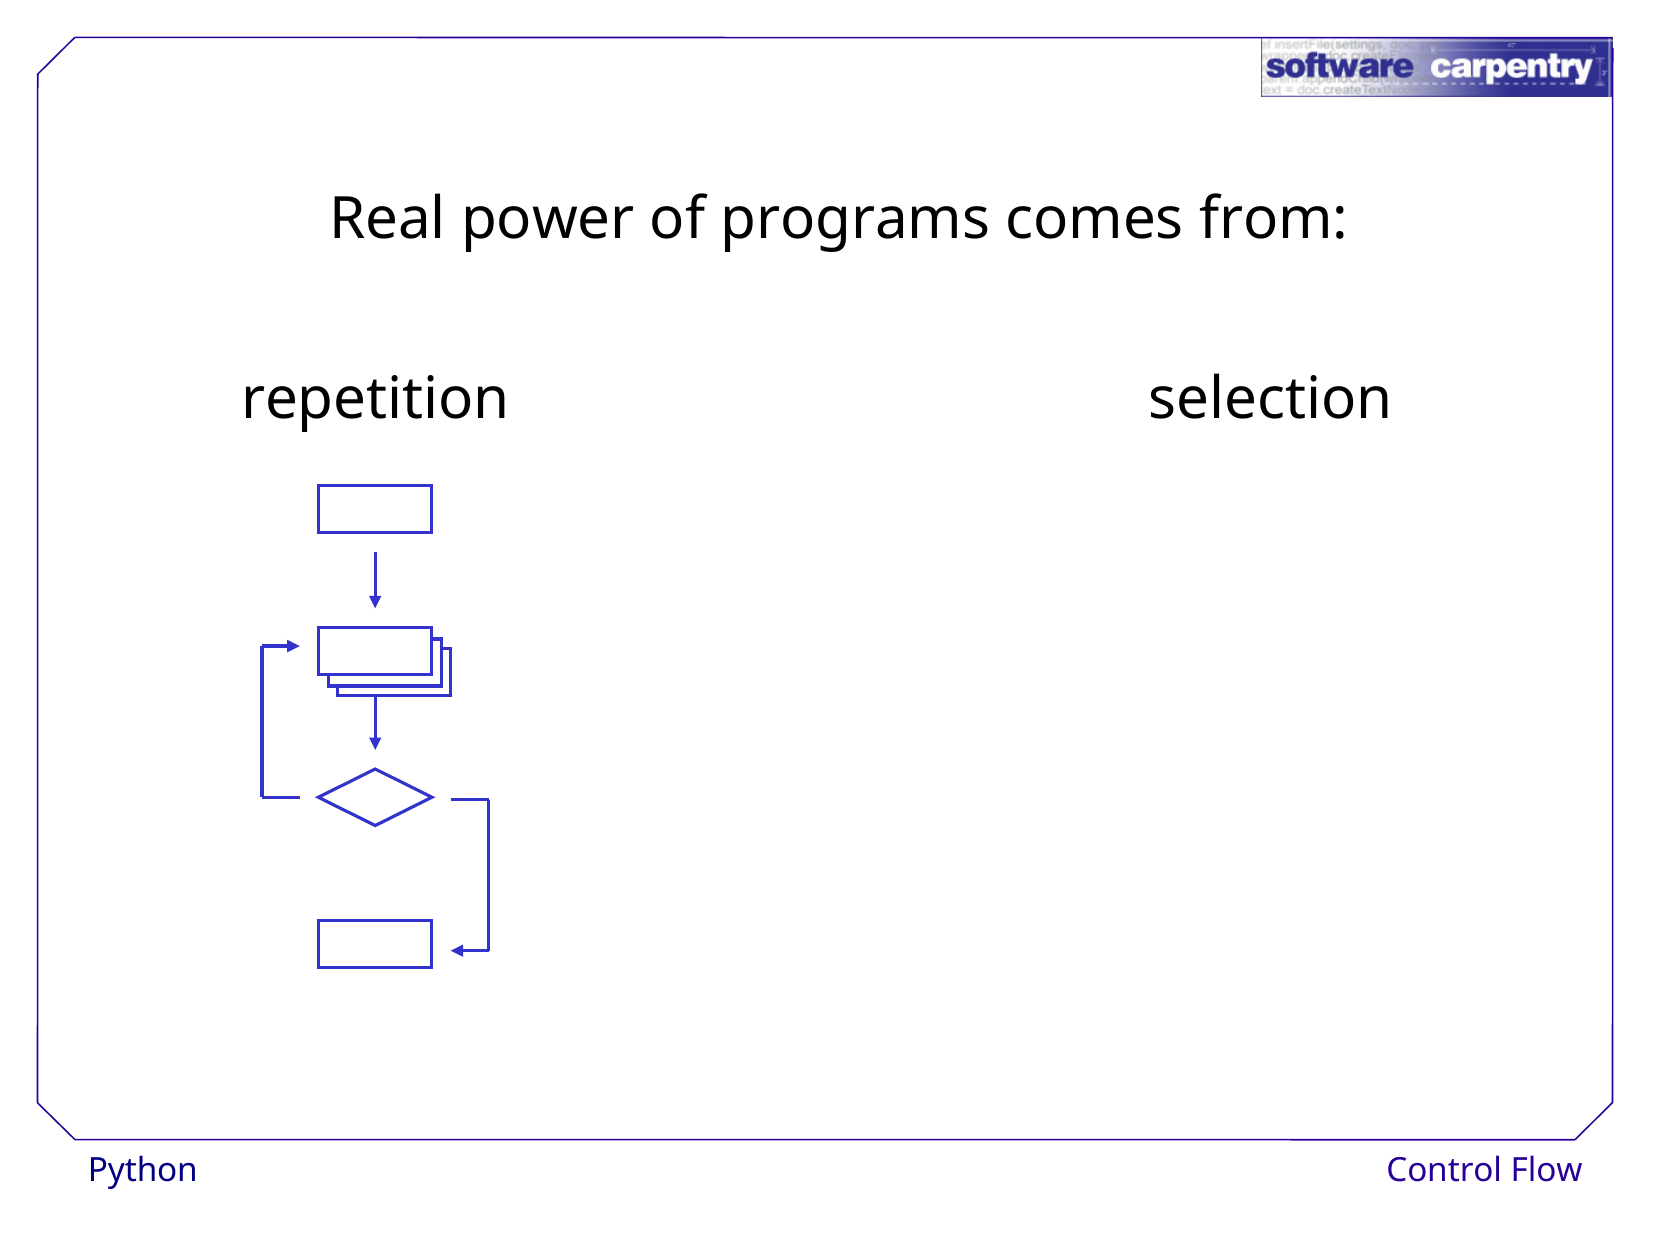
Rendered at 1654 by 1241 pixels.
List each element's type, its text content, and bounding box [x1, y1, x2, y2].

text_box repetition [151, 317, 600, 439]
text_box Real power of programs comes from: [151, 138, 1527, 259]
text_box selection [1058, 317, 1483, 439]
picture [1261, 39, 1613, 97]
text_box [318, 627, 451, 696]
